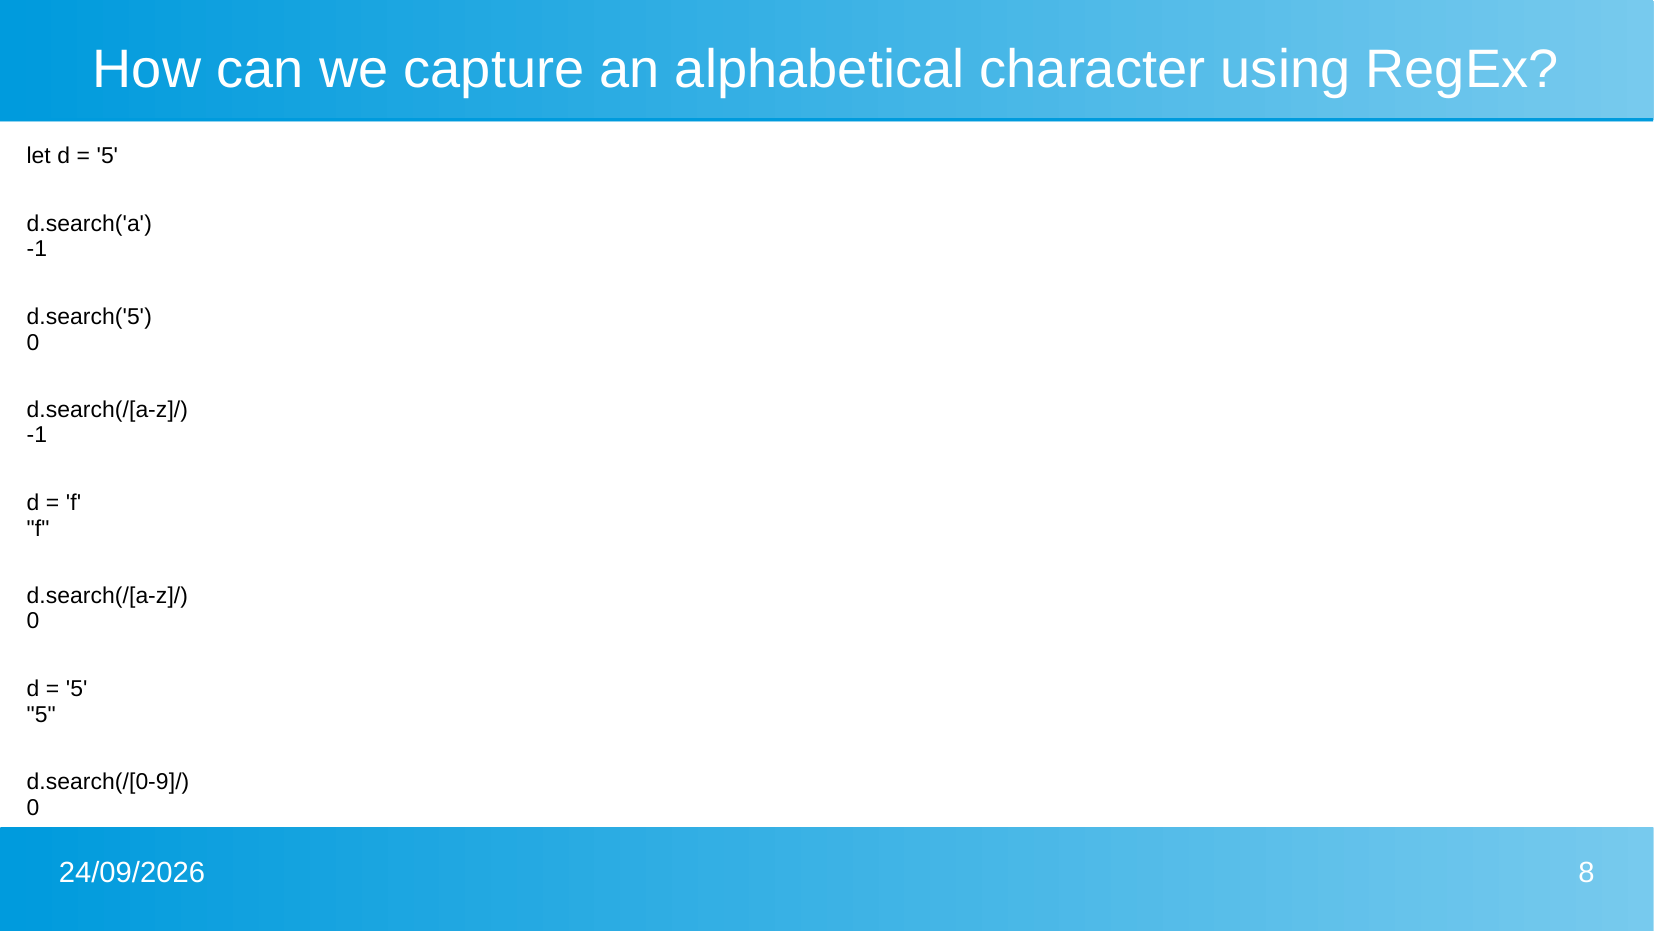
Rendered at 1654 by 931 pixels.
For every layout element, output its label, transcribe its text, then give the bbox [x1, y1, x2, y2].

title How can we capture an alphabetical character using RegEx? [59, 29, 1595, 108]
text_box let d = '5' d.search('a') -1 d.search('5') 0 d.search(/[a-z]/) -1 d = 'f' "f" d.search(/[a-z]/) 0 d = '5' "5" d.search(/[0-9]/) 0 [11, 135, 1489, 828]
